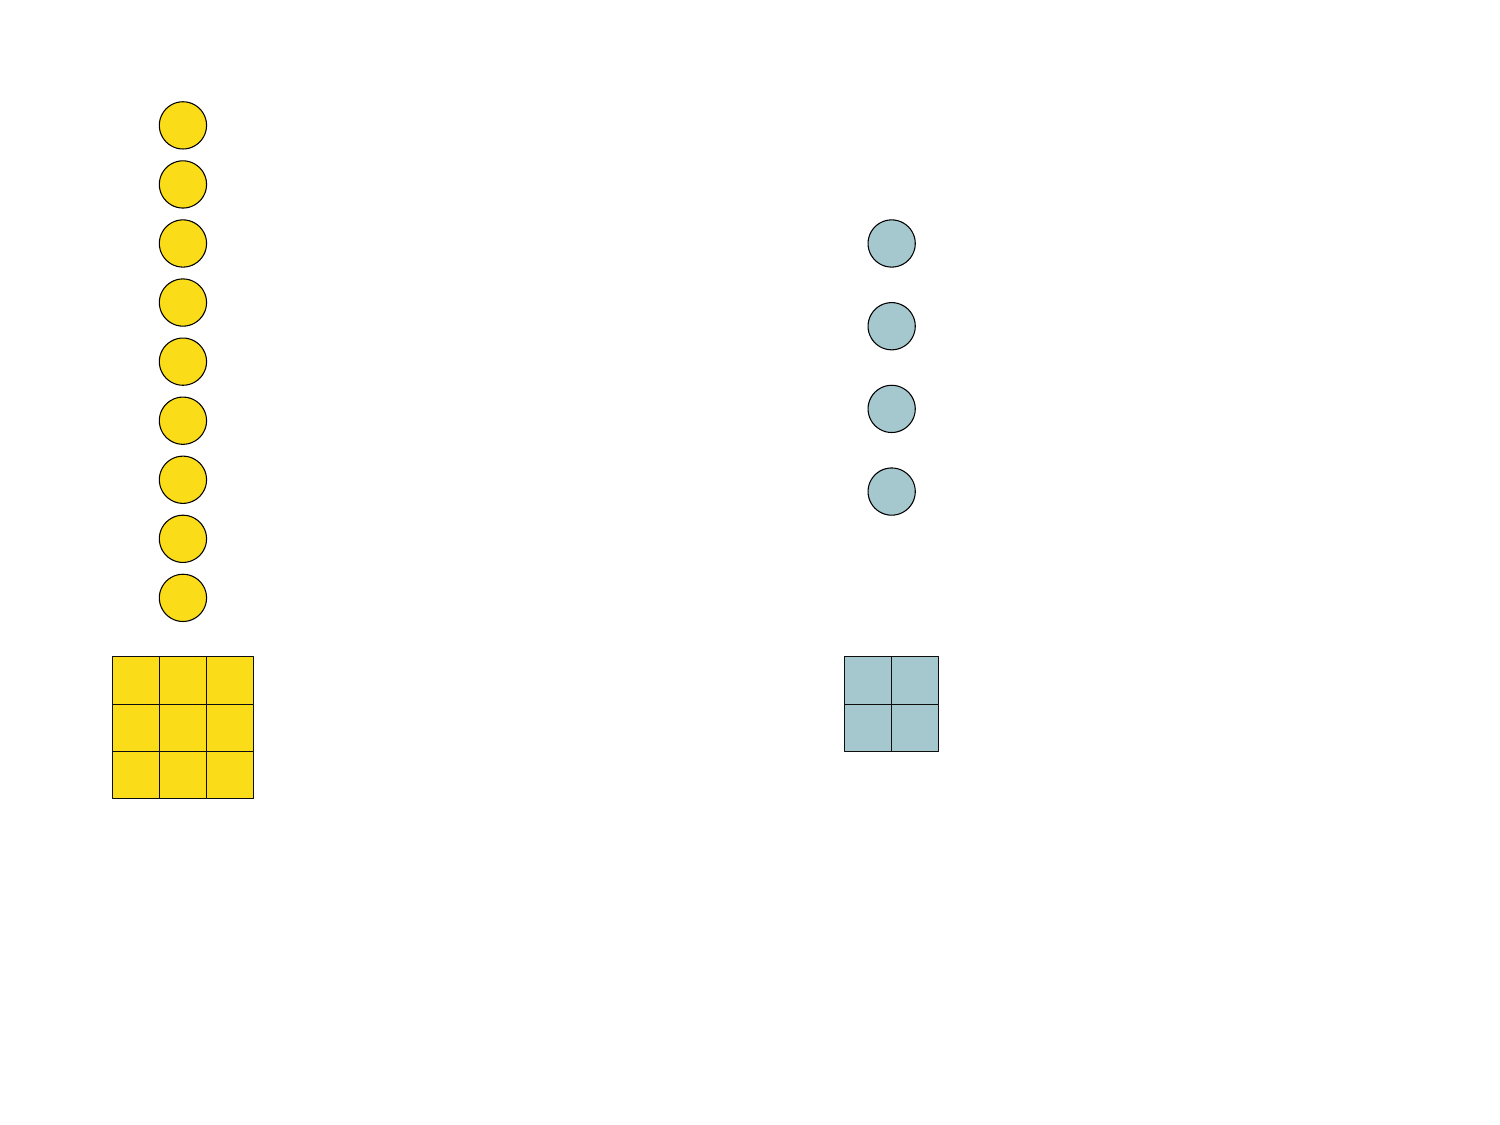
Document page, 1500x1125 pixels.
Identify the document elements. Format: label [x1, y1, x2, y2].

text_box [868, 385, 916, 433]
text_box [159, 574, 207, 622]
text_box [159, 515, 207, 563]
text_box [159, 101, 207, 149]
text_box [159, 219, 207, 268]
text_box [159, 397, 207, 445]
text_box [159, 338, 207, 386]
text_box [844, 656, 939, 752]
text_box [868, 302, 916, 350]
text_box [112, 656, 254, 799]
text_box [159, 456, 207, 504]
text_box [159, 278, 207, 327]
text_box [159, 160, 207, 209]
text_box [868, 467, 916, 516]
text_box [868, 219, 916, 268]
